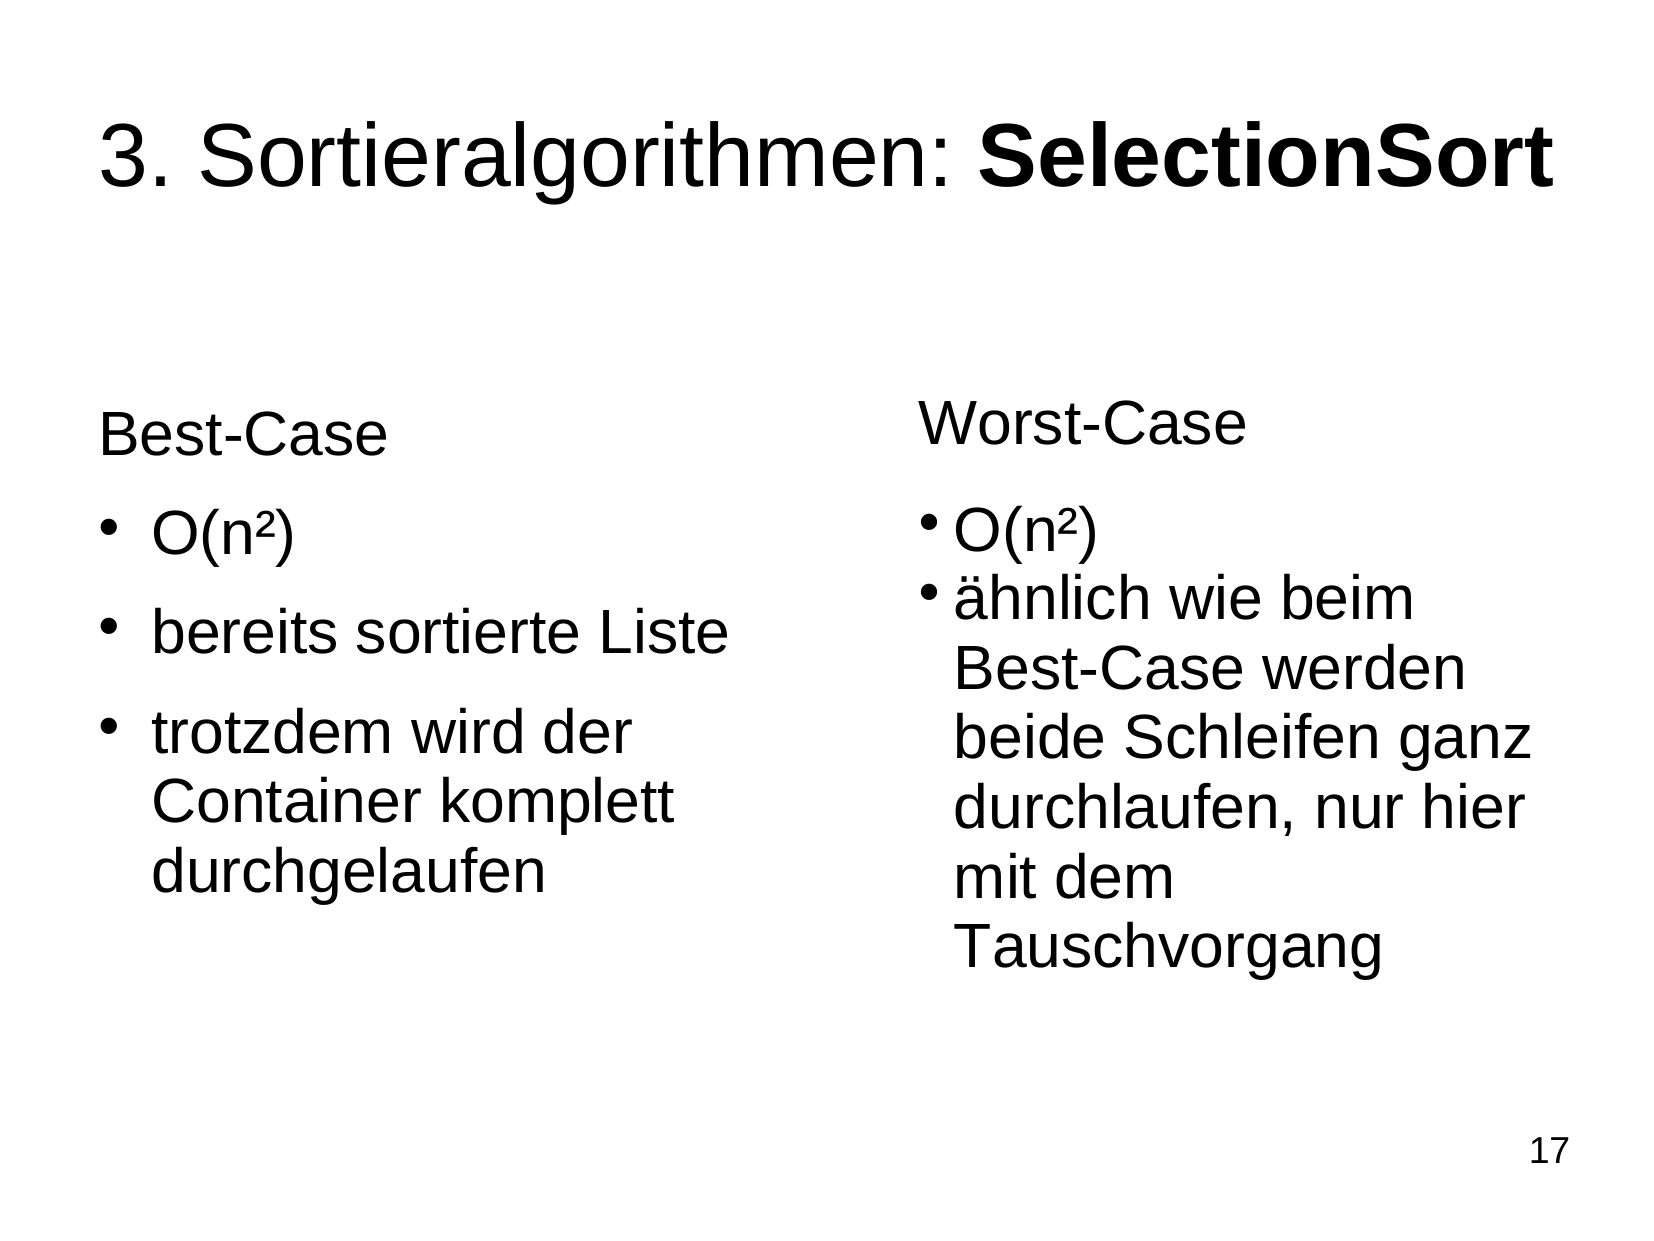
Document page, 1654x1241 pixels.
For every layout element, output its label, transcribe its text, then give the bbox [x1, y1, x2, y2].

list Best-Case O(n²) bereits sortierte Liste trotzdem wird der Container komplett durchgelaufen [80, 395, 778, 924]
text_box Worst-Case O(n²) ähnlich wie beim Best-Case werden beide Schleifen ganz durchlaufen, nur hier mit dem Tauschvorgang [903, 381, 1571, 1231]
title 3. Sortieralgorithmen: SelectionSort [82, 49, 1571, 257]
